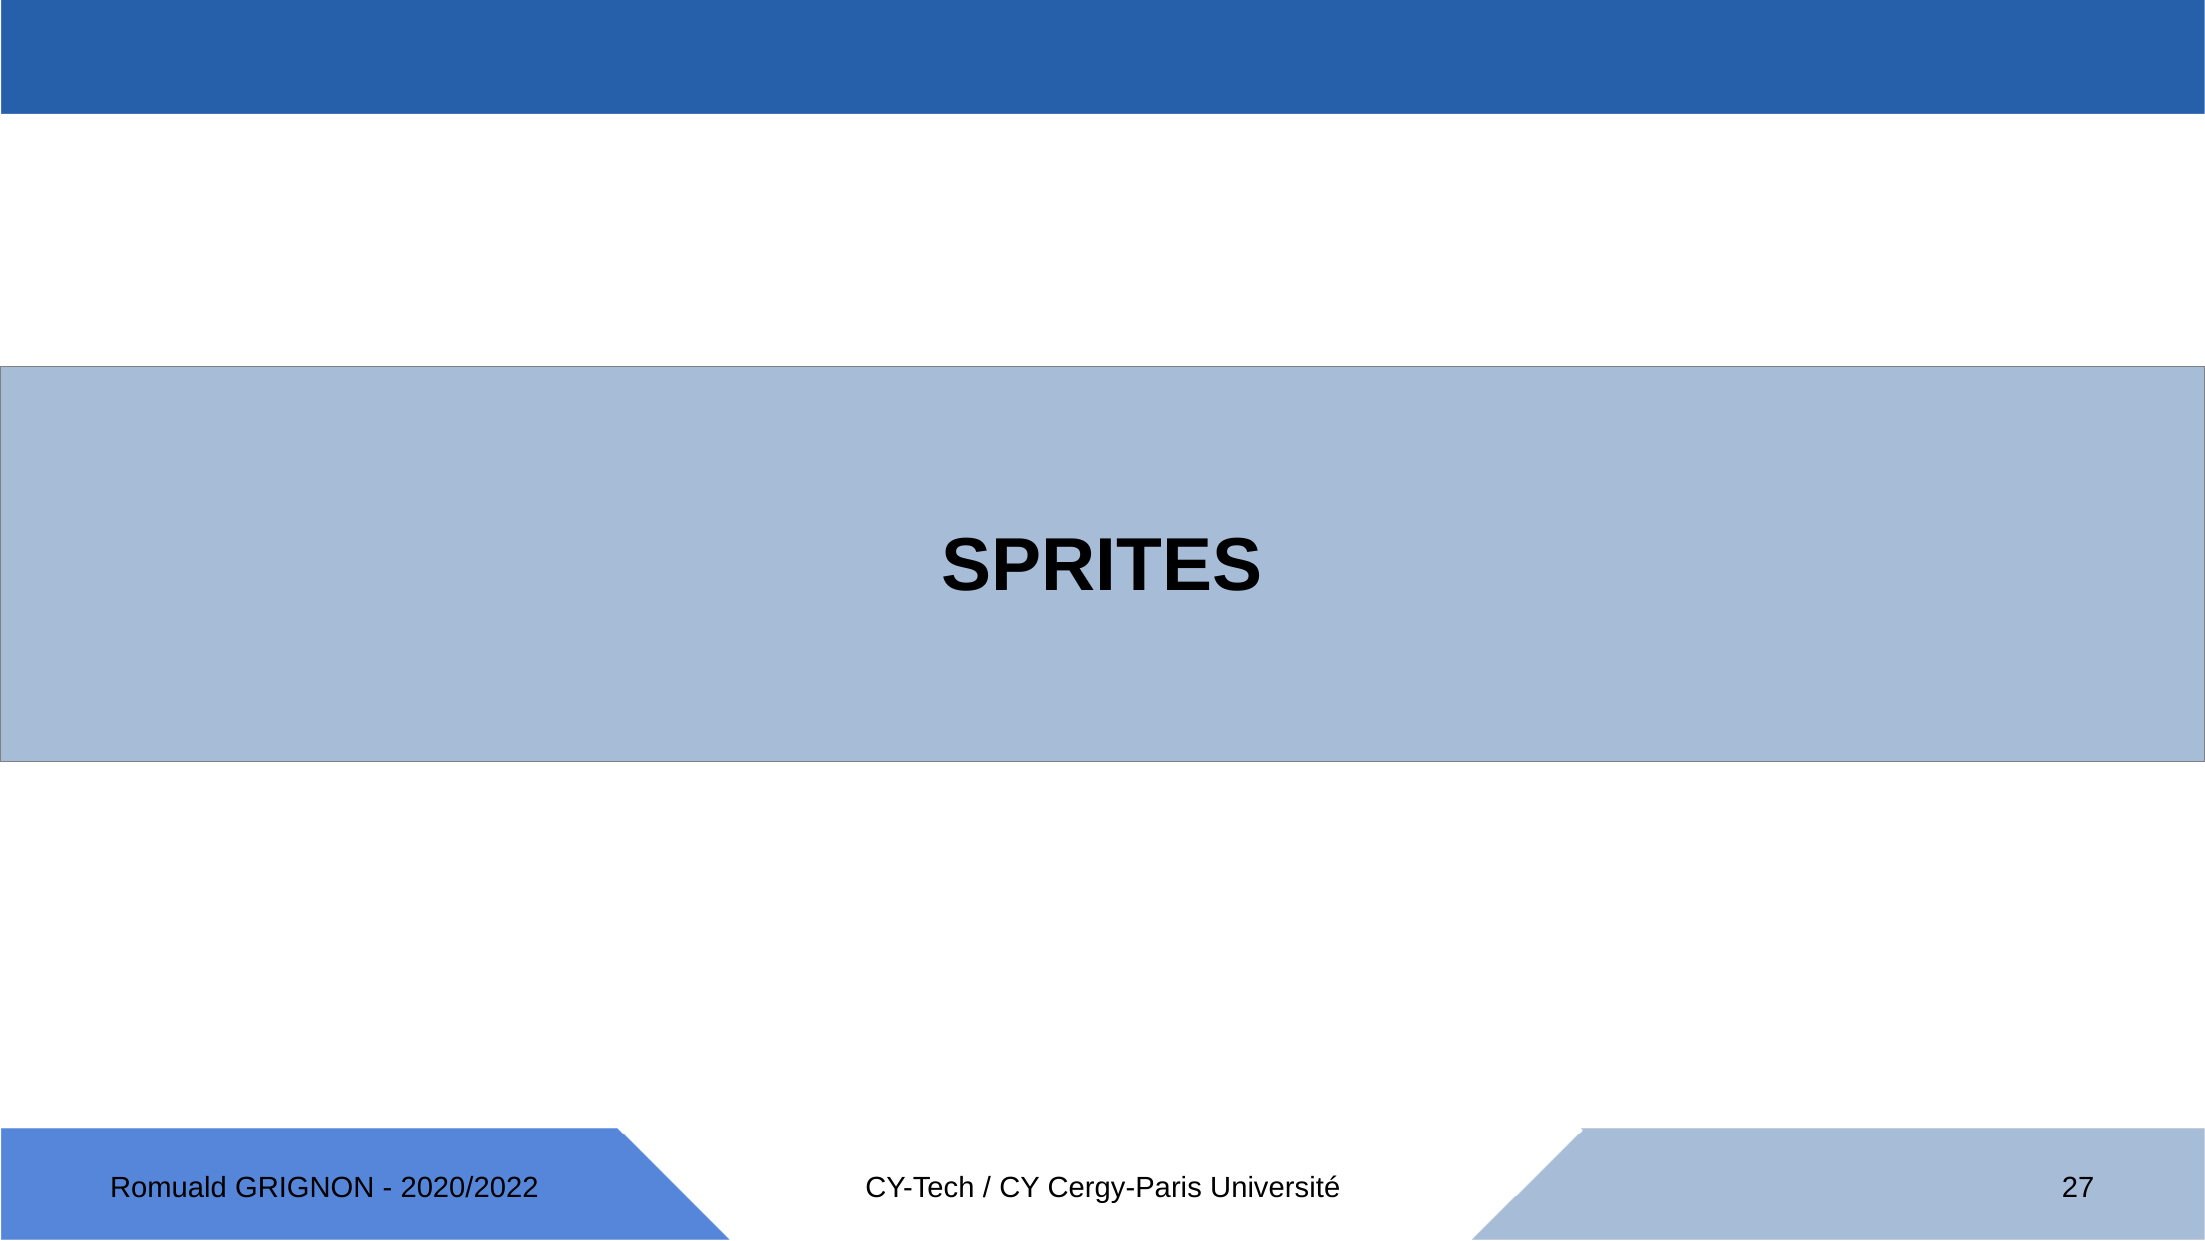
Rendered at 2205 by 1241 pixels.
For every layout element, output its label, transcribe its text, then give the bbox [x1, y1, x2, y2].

picture [0, 0, 2205, 366]
picture [0, 762, 2205, 1241]
text_box SPRITES [0, 366, 2205, 762]
